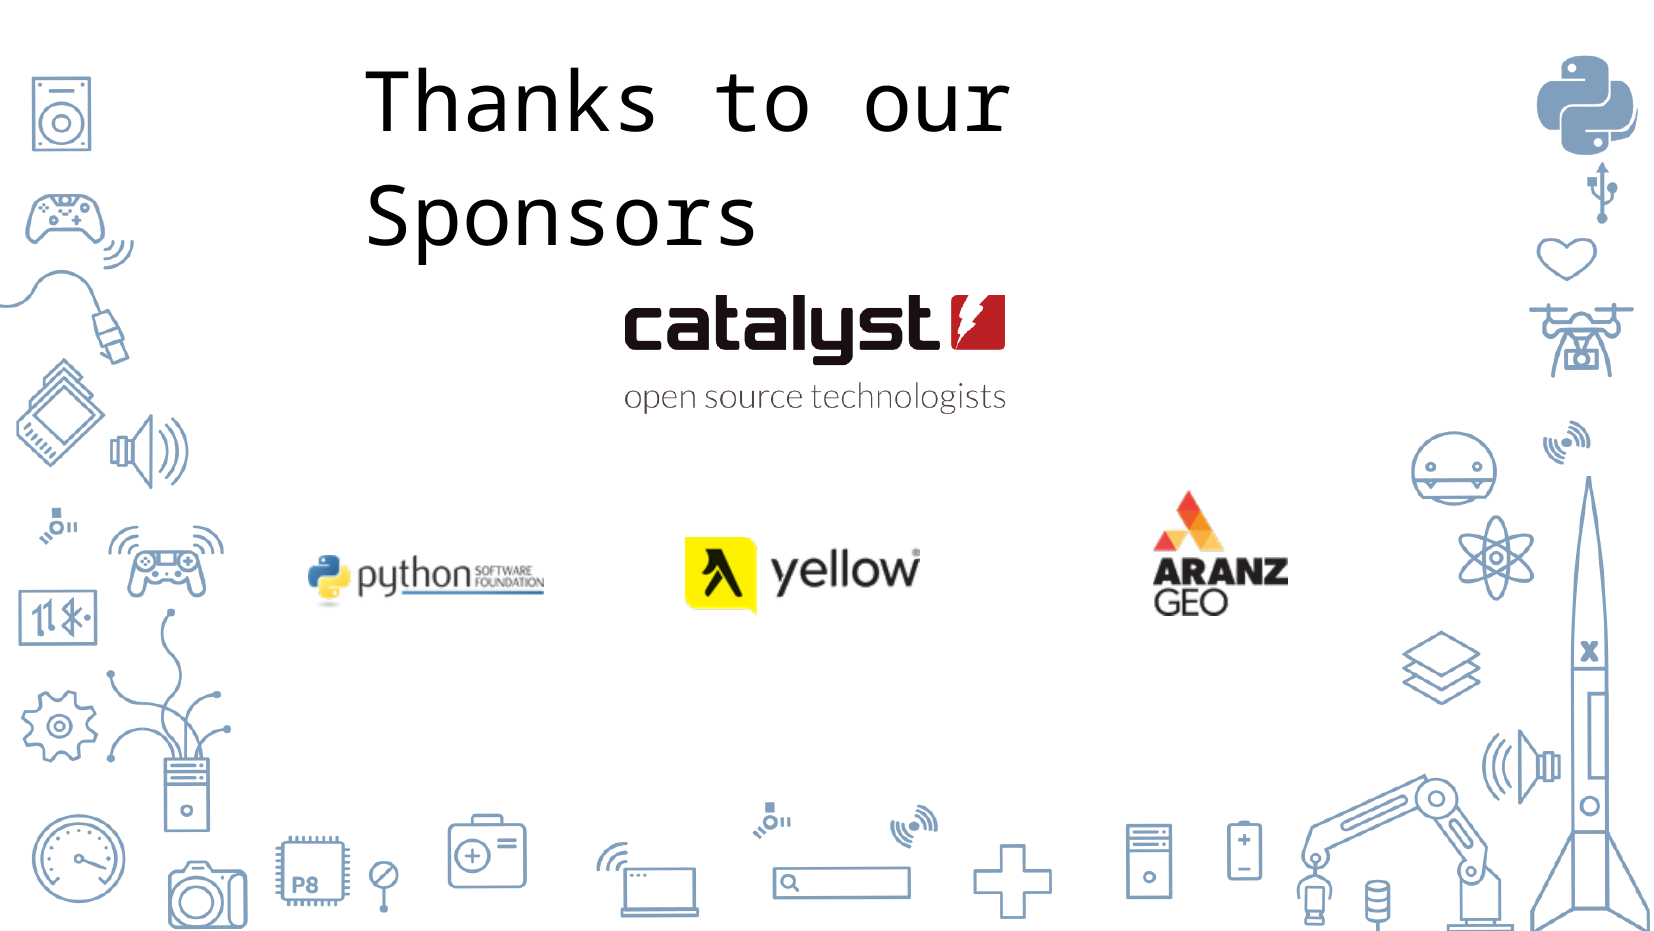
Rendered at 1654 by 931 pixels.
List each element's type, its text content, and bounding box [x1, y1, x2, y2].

text_box Thanks to our Sponsors [347, 35, 1305, 160]
picture [0, 0, 1654, 931]
